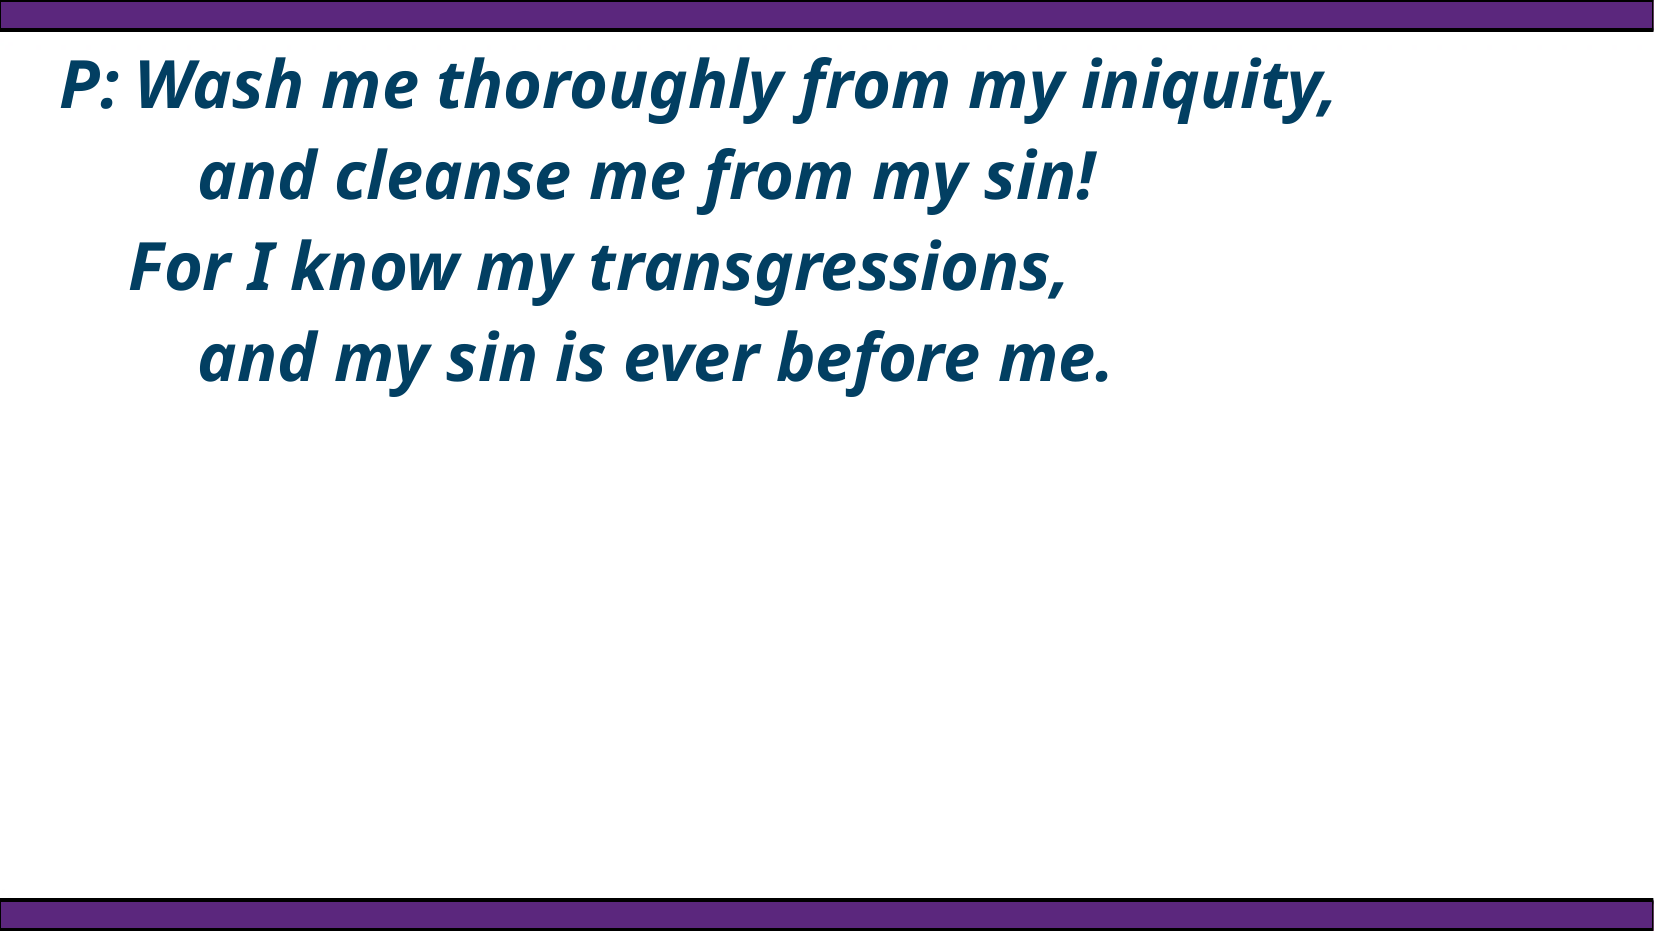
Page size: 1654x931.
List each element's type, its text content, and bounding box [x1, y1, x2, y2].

text_box [0, 0, 1654, 31]
text_box [0, 900, 1654, 931]
picture [0, 31, 1654, 900]
text_box P: Wash me thoroughly from my iniquity, and cleanse me from my sin! For I know my transgressions, and my sin is ever before me. [45, 30, 1591, 436]
